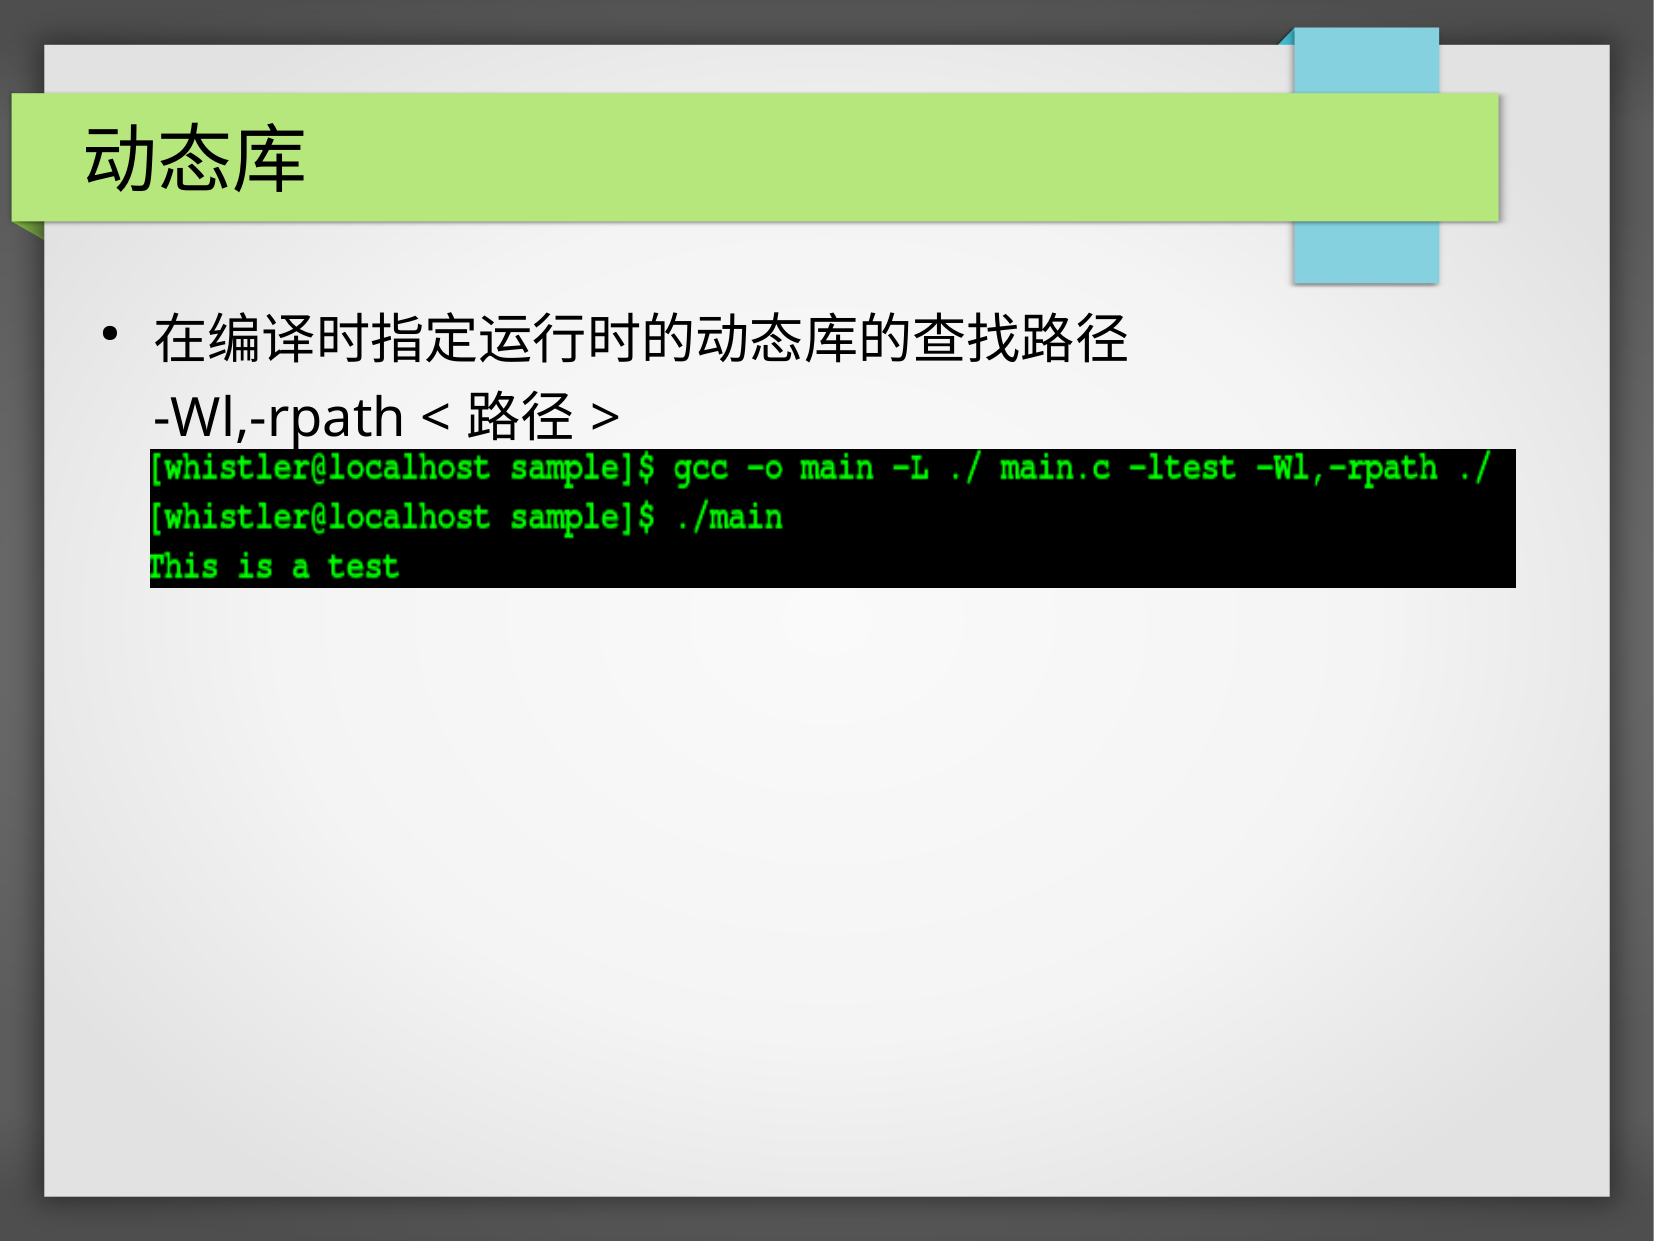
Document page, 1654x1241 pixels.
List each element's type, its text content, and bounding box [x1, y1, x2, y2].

title 动态库 [82, 94, 1264, 213]
picture [0, 0, 1654, 1241]
list 在编译时指定运行时的动态库的查找路径 -Wl,-rpath <路径> [82, 295, 1571, 1015]
